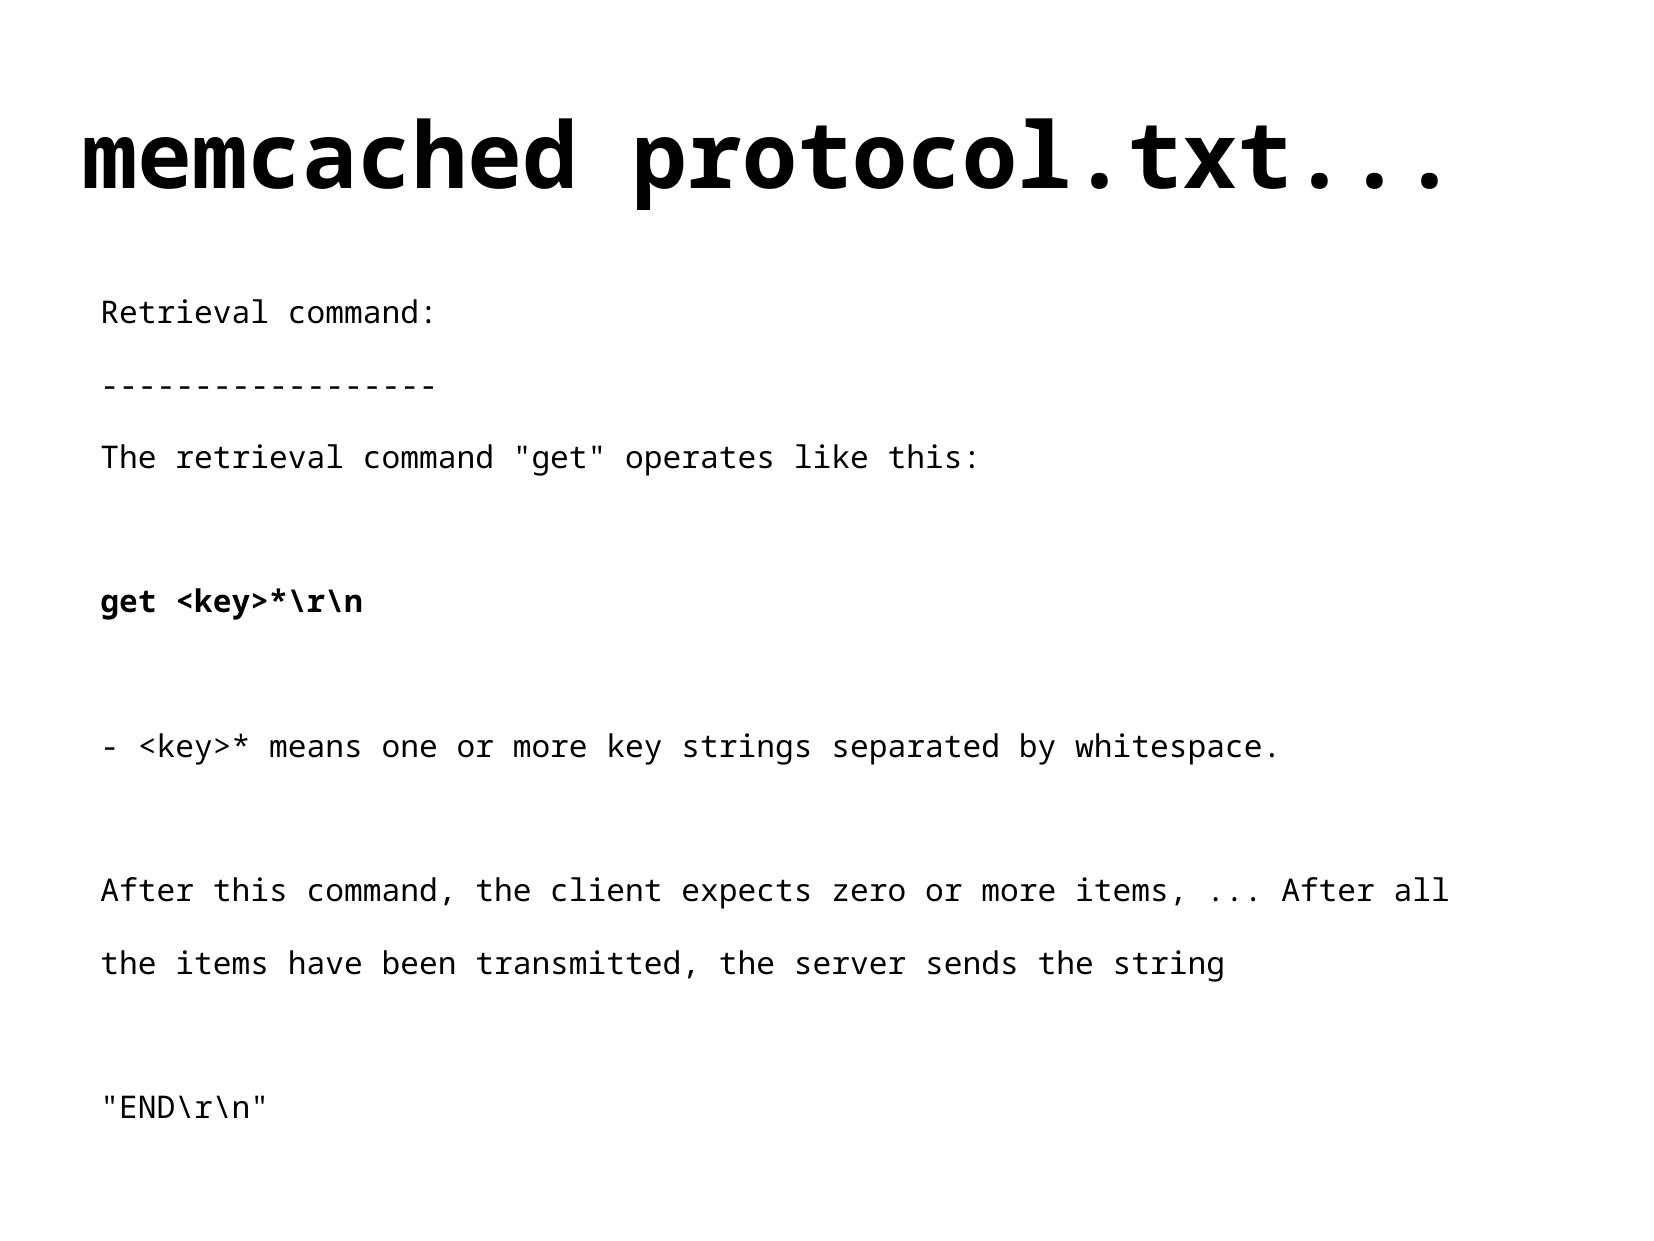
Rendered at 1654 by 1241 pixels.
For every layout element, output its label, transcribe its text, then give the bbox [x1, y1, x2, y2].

list Retrieval command: ------------------ The retrieval command "get" operates like this: get <key>*\r\n - <key>* means one or more key strings separated by whitespace. After this command, the client expects zero or more items, ... After all the items have been transmitted, the server sends the string "END\r\n" [82, 290, 1571, 1094]
title memcached protocol.txt... [82, 49, 1571, 257]
